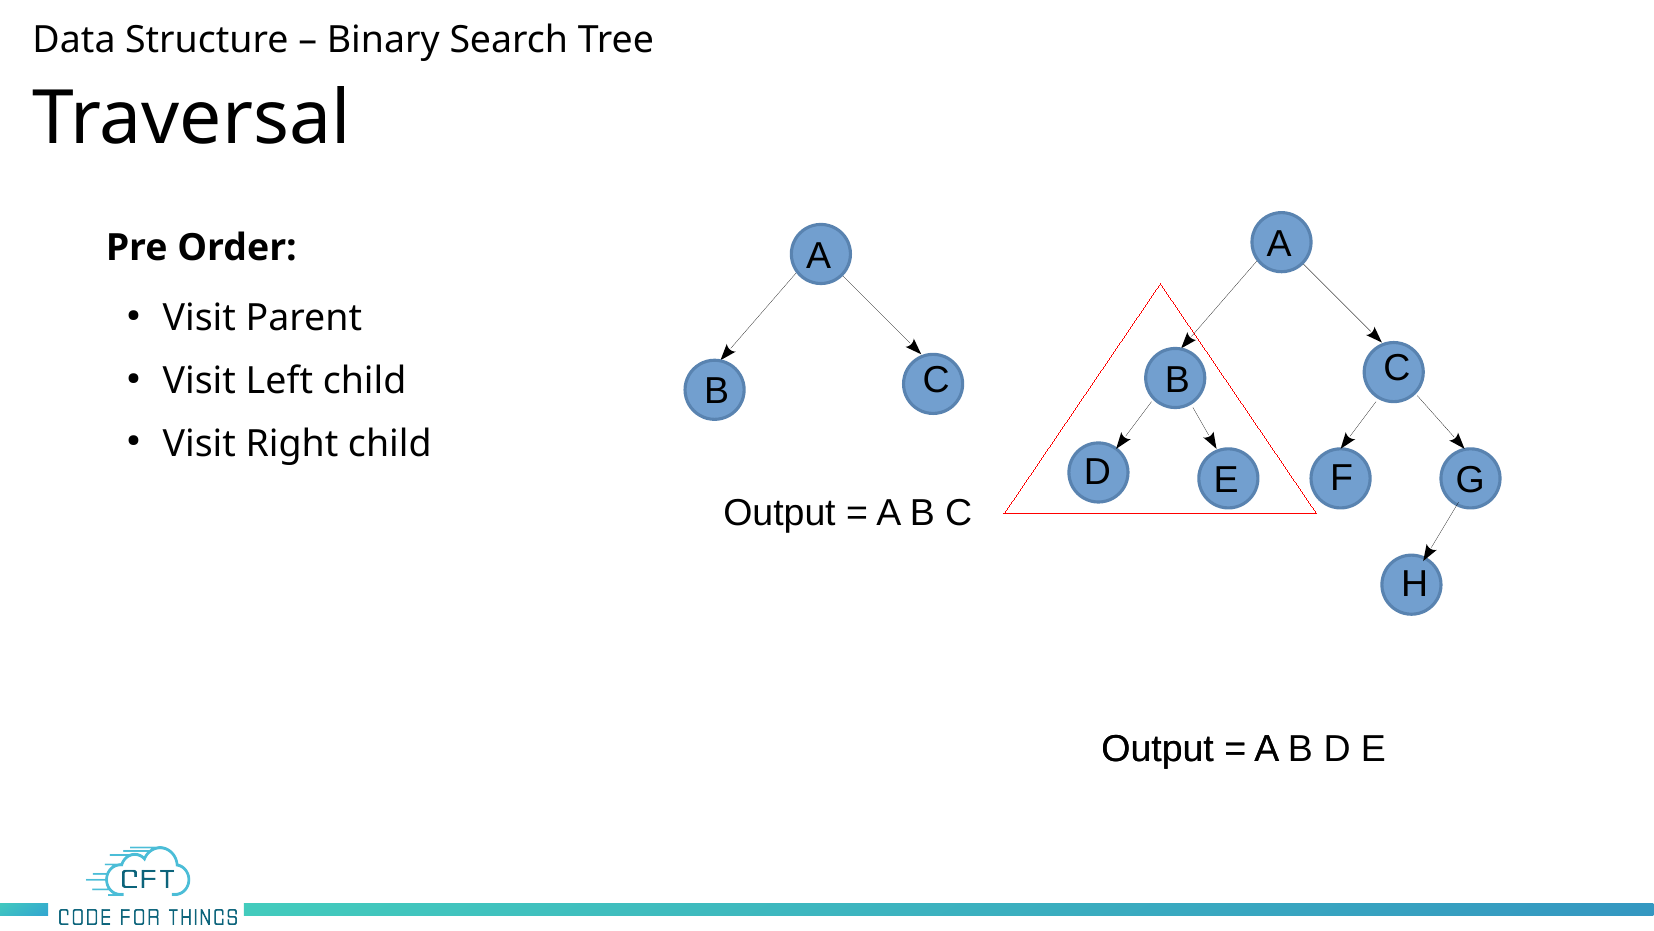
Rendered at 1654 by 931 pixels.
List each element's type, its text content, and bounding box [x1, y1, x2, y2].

text_box [903, 370, 907, 398]
text_box C [907, 350, 963, 408]
text_box E [1198, 451, 1254, 508]
text_box F [1315, 448, 1371, 506]
text_box [1307, 227, 1312, 258]
text_box C [1368, 338, 1424, 396]
text_box [1003, 283, 1317, 514]
text_box B [689, 362, 745, 420]
text_box [1311, 463, 1315, 494]
text_box [1376, 396, 1412, 402]
text_box H [1386, 555, 1441, 612]
text_box G [1440, 451, 1496, 508]
text_box [916, 408, 951, 414]
text_box B [1150, 350, 1205, 408]
text_box Pre Order: [91, 212, 461, 271]
text_box Visit Parent Visit Left child Visit Right child [112, 283, 550, 453]
text_box Output = A B C [708, 484, 999, 542]
text_box Output = A [1086, 720, 1607, 778]
text_box [685, 374, 689, 405]
title Data Structure – Binary Search Tree Traversal [32, 12, 1184, 166]
text_box A [1251, 214, 1307, 272]
text_box [846, 238, 851, 270]
picture [59, 846, 237, 925]
text_box A [791, 226, 846, 284]
text_box D [1068, 442, 1124, 500]
text_box [1381, 569, 1386, 600]
text_box [1496, 463, 1501, 494]
text_box [1364, 357, 1368, 387]
